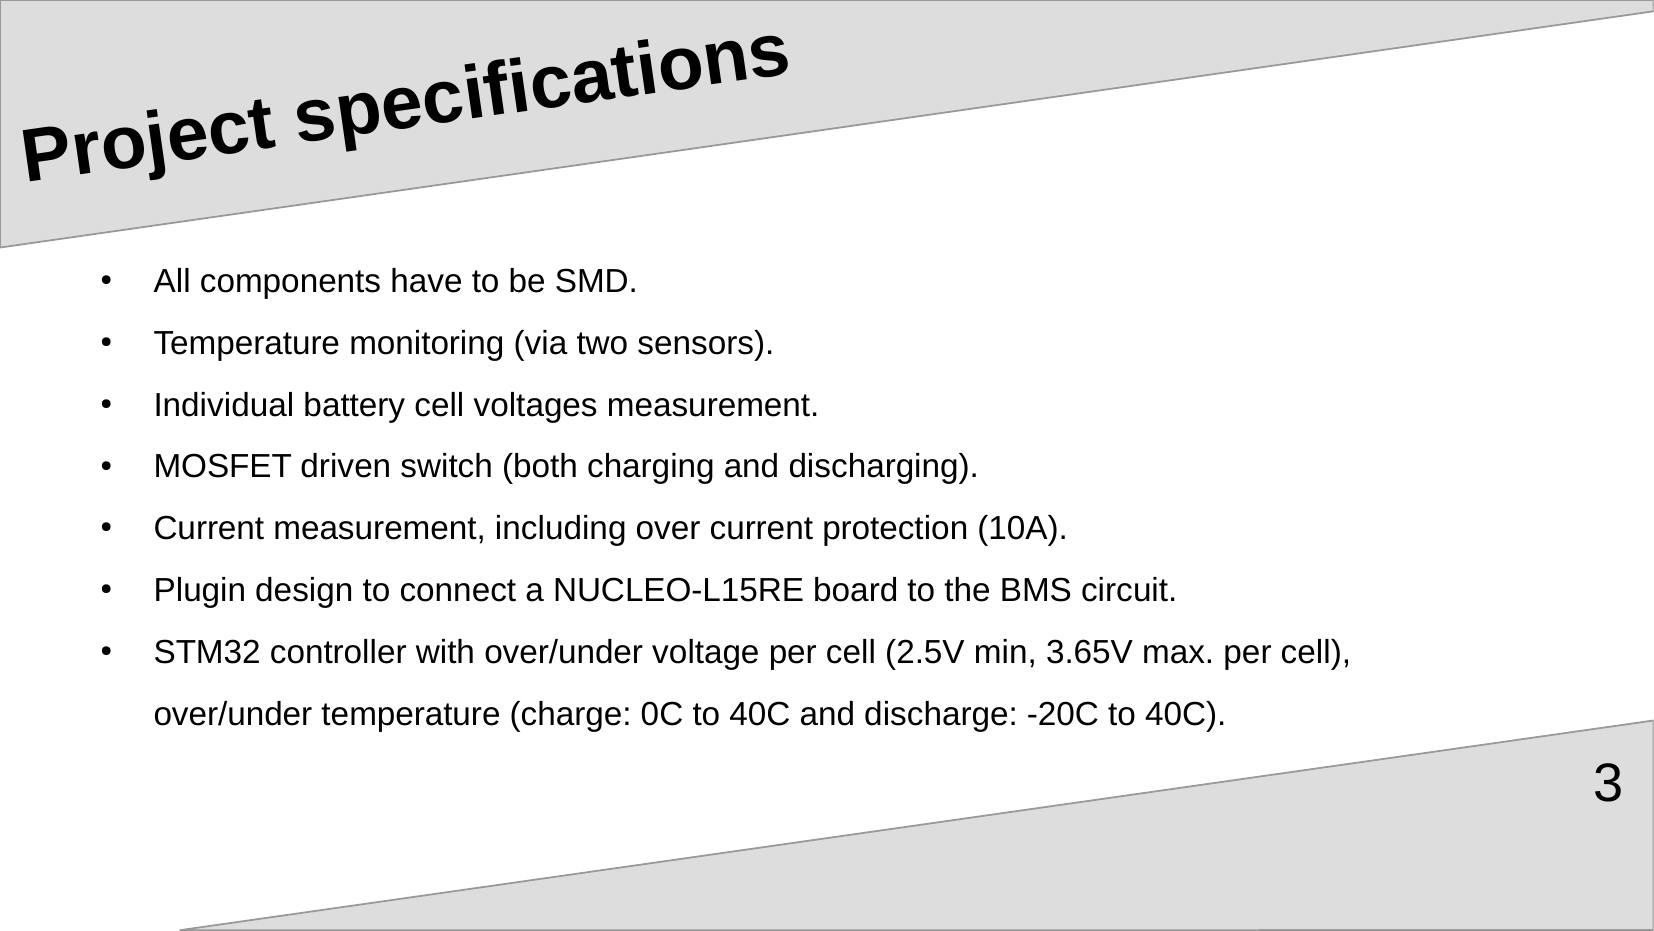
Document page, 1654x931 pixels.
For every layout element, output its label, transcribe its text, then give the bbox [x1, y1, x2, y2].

title Project specifications [11, 0, 1495, 235]
list All components have to be SMD. Temperature monitoring (via two sensors). Individual battery cell voltages measurement. MOSFET driven switch (both charging and discharging). Current measurement, including over current protection (10A). Plugin design to connect a NUCLEO-L15RE board to the BMS circuit. STM32 controller with over/under voltage per cell (2.5V min, 3.65V max. per cell), over/under temperature (charge: 0C to 40C and discharge: -20C to 40C). [82, 262, 1571, 802]
